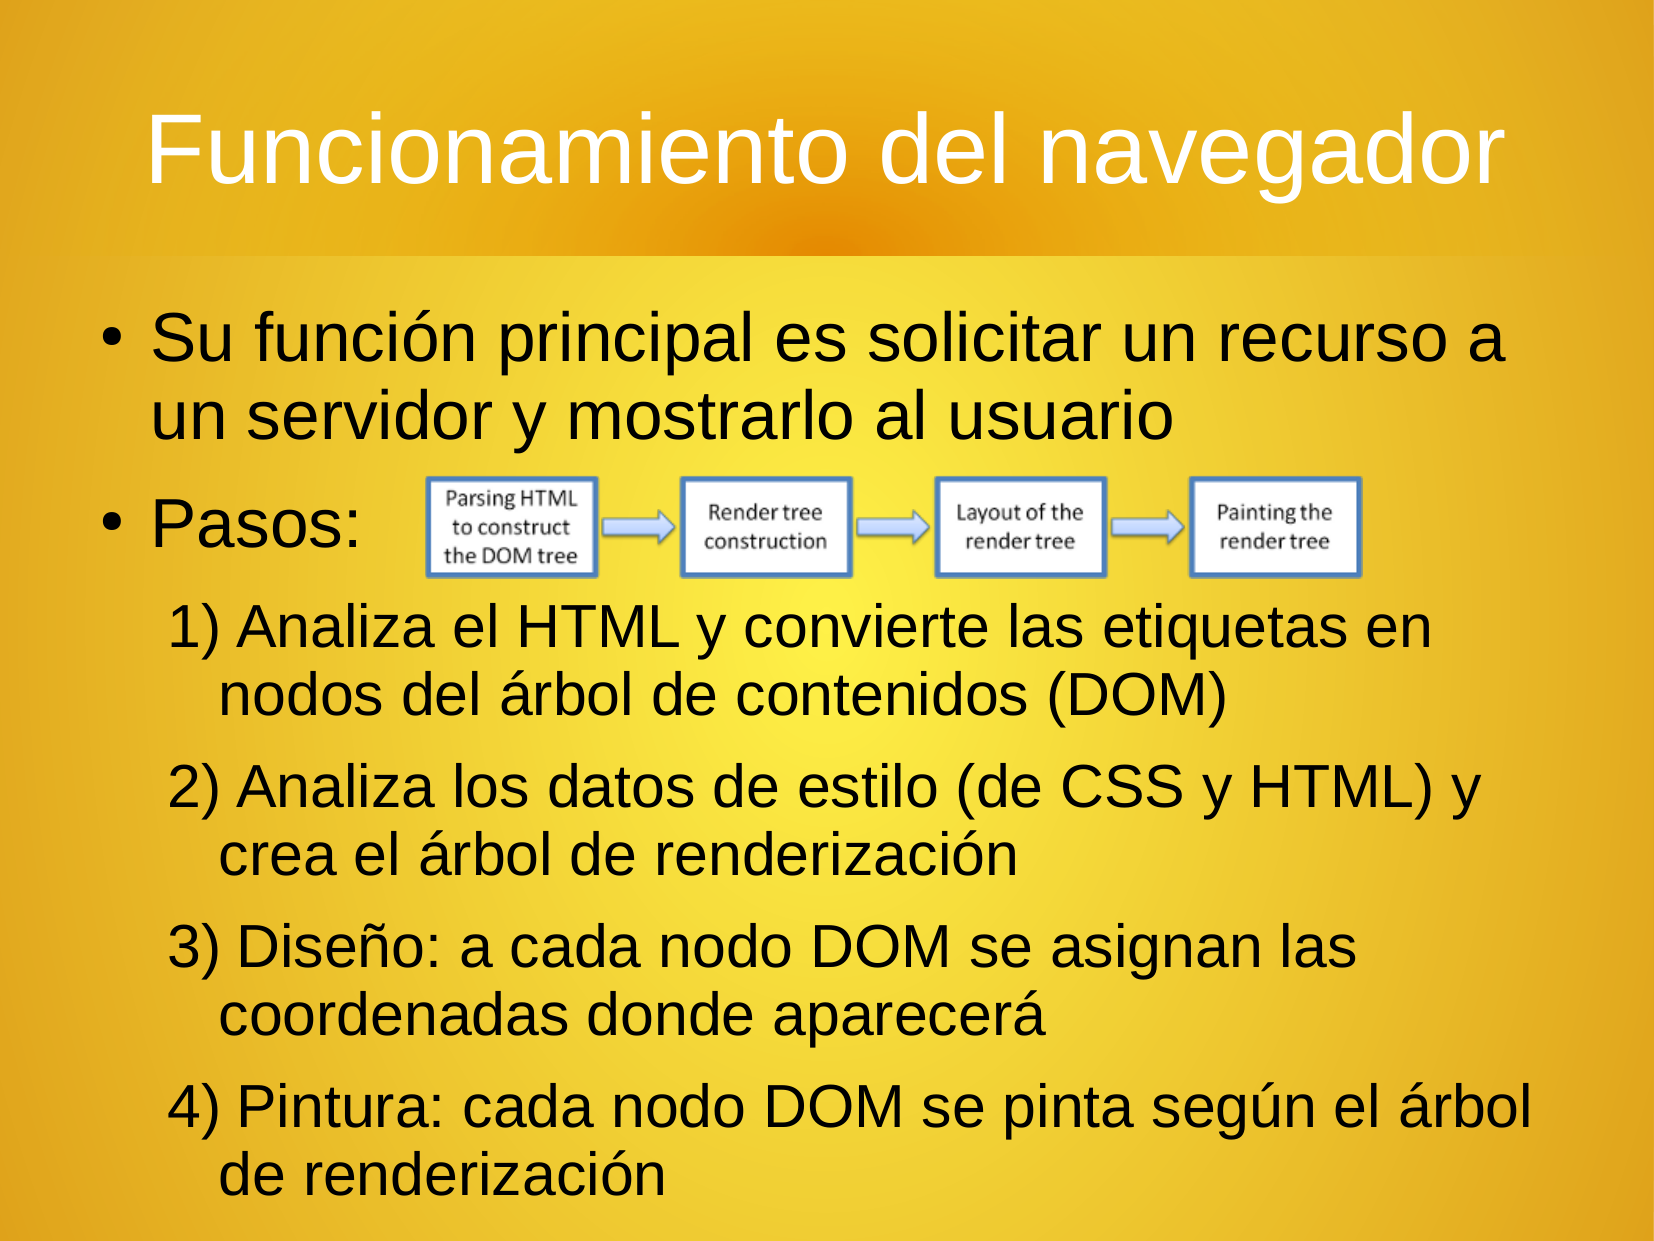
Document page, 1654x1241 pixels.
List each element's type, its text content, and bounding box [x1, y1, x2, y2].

title Funcionamiento del navegador [82, 47, 1571, 252]
list Su función principal es solicitar un recurso a un servidor y mostrarlo al usuario Pasos: Analiza el HTML y convierte las etiquetas en nodos del árbol de contenidos (DOM) Analiza los datos de estilo (de CSS y HTML) y crea el árbol de renderización Diseño: a cada nodo DOM se asignan las coordenadas donde aparecerá Pintura: cada nodo DOM se pinta según el árbol de renderización [82, 299, 1571, 1217]
picture [425, 475, 1363, 579]
